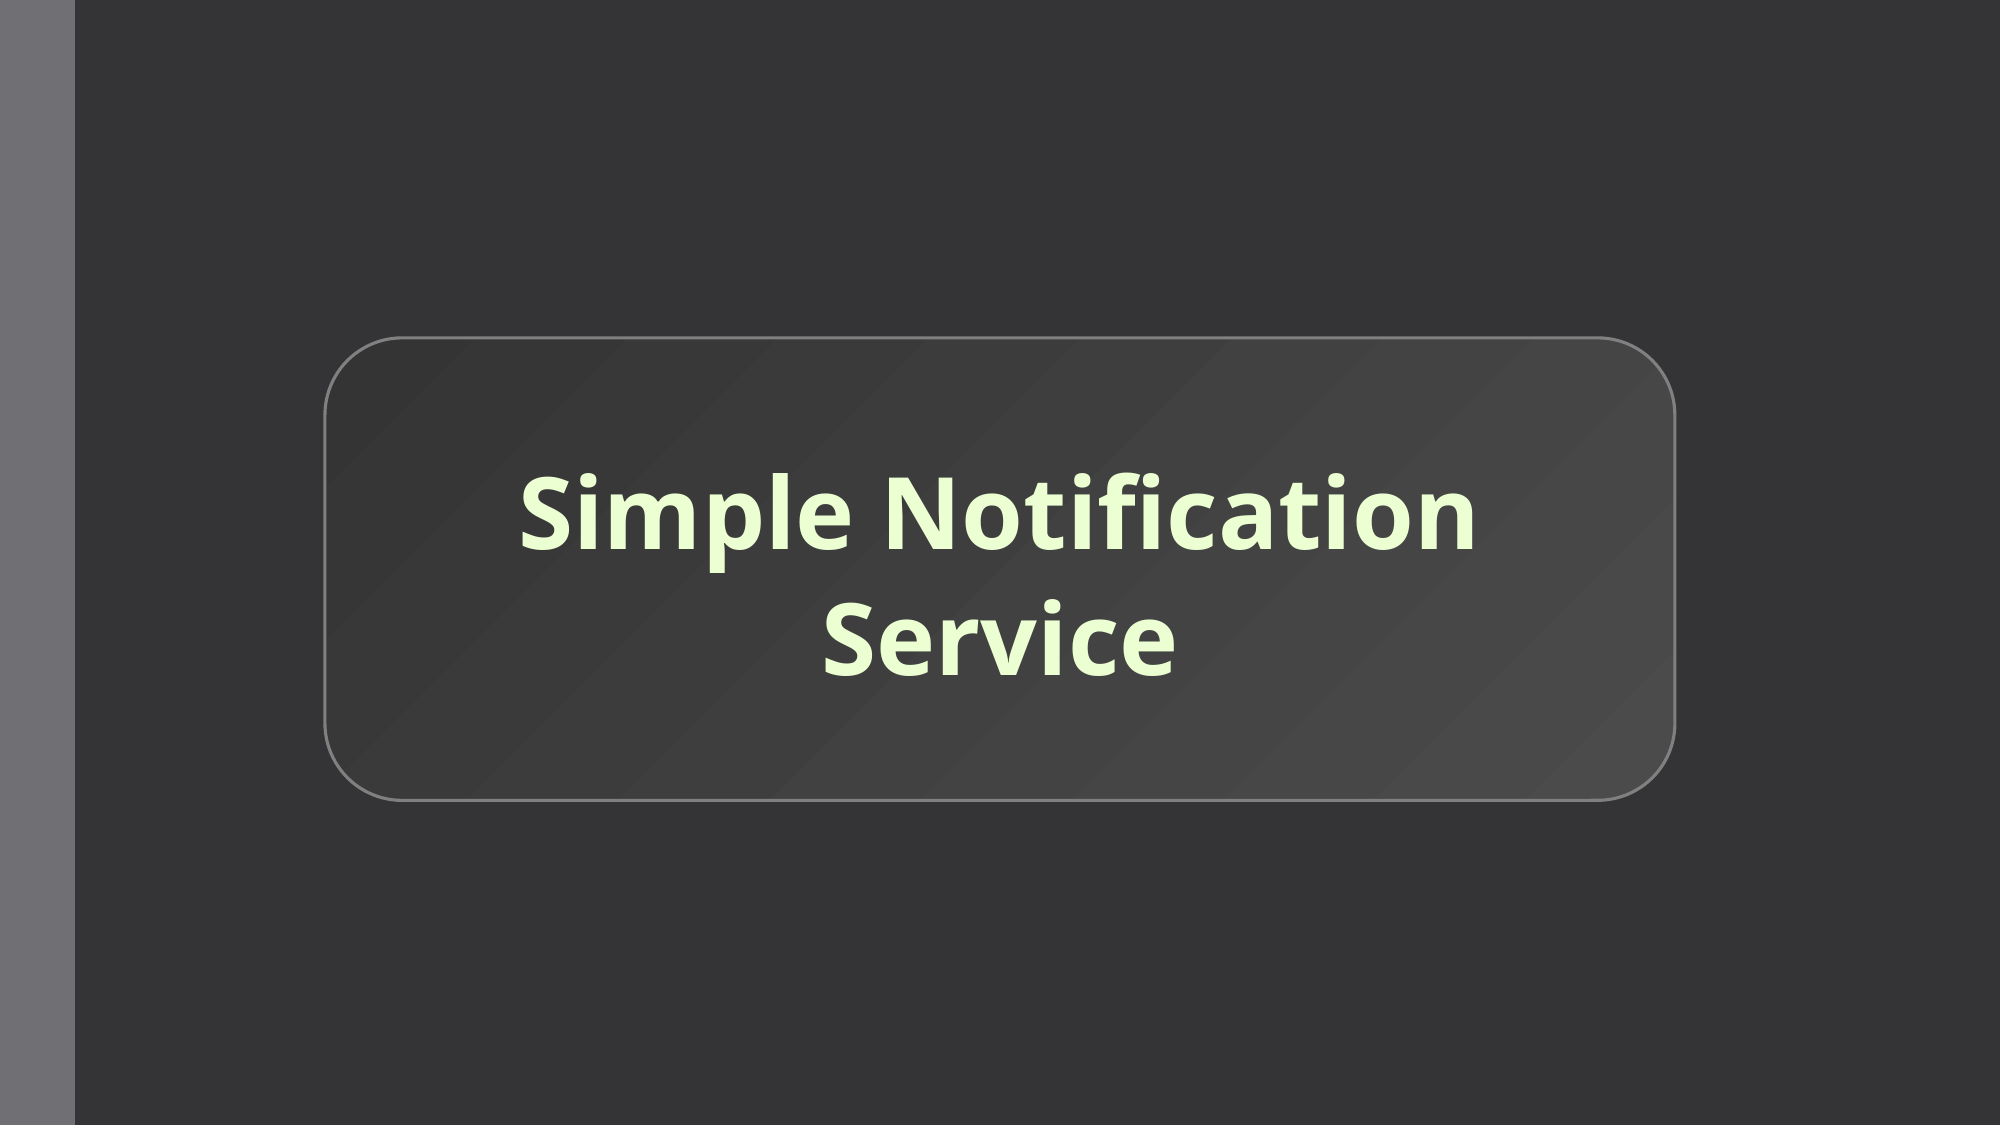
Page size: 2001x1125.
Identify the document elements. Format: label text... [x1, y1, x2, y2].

text_box Simple Notification Service [324, 337, 1675, 801]
